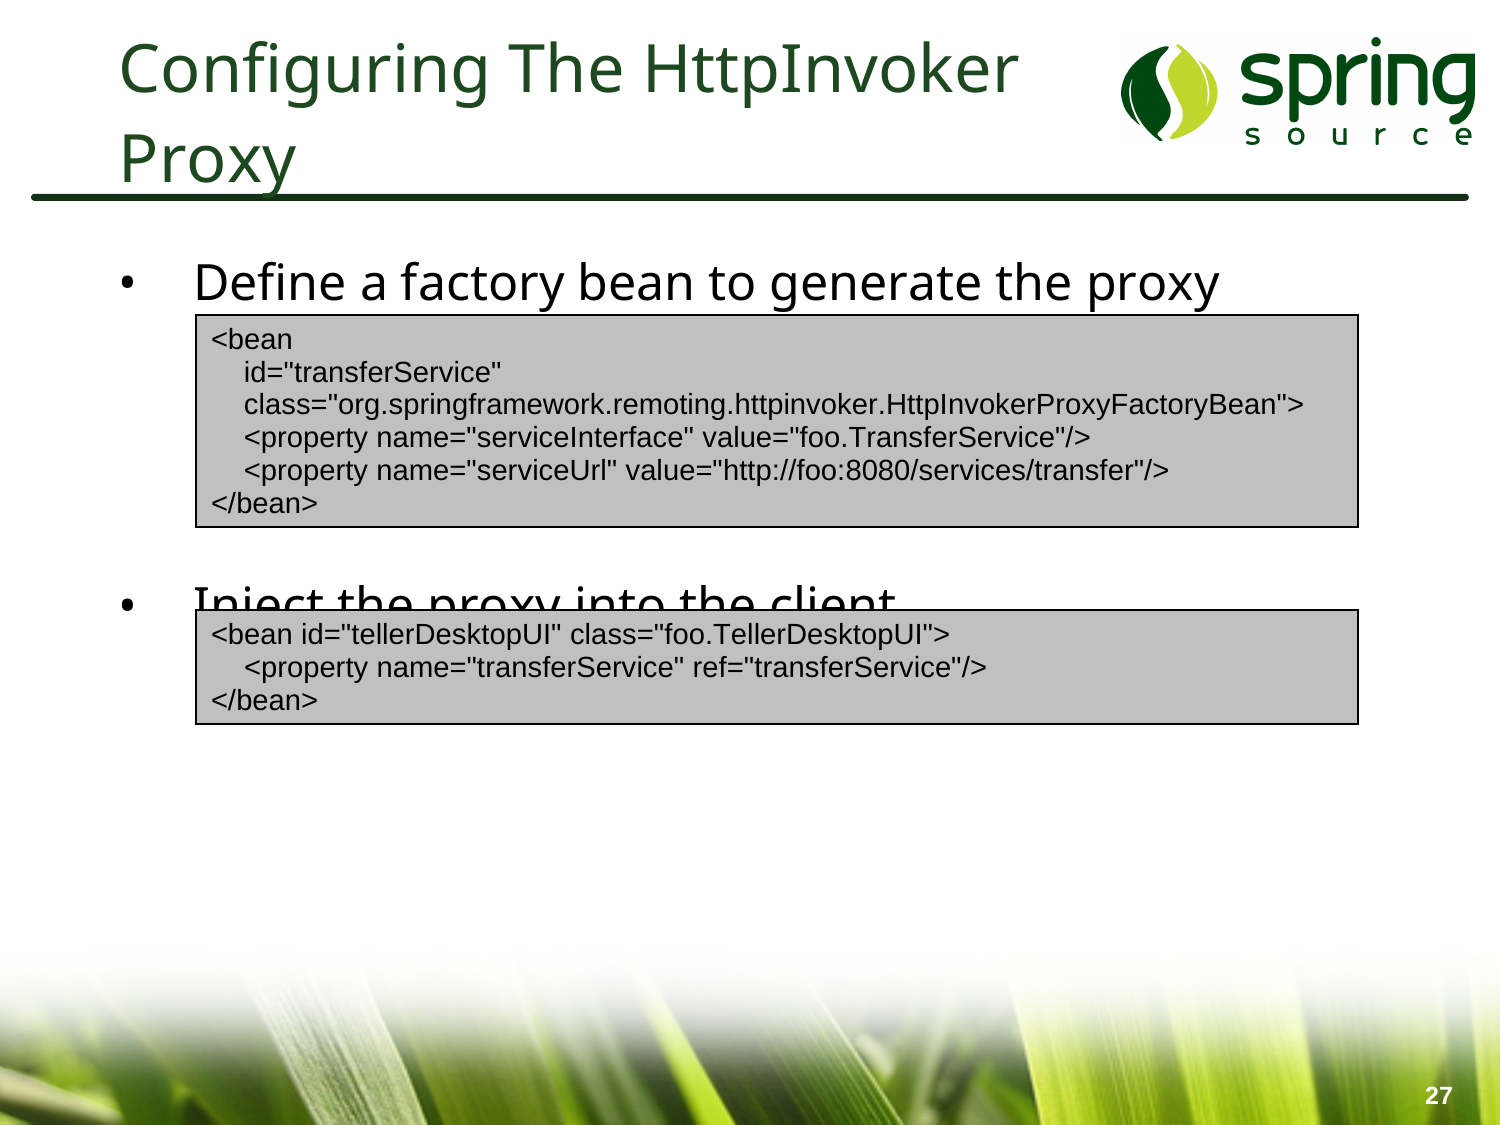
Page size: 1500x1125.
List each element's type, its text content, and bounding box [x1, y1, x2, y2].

text_box <bean id="tellerDesktopUI" class="foo.TellerDesktopUI"> <property name="transferService" ref="transferService"/> </bean> [196, 610, 1359, 725]
title Configuring The HttpInvoker Proxy [103, 13, 1136, 191]
list Define a factory bean to generate the proxy Inject the proxy into the client [103, 239, 1394, 903]
picture [1136, 37, 1475, 145]
picture [0, 944, 1500, 1125]
text_box <bean id="transferService" class="org.springframework.remoting.httpinvoker.HttpInvokerProxyFactoryBean"> <property name="serviceInterface" value="foo.TransferService"/> <property name="serviceUrl" value="http://foo:8080/services/transfer"/> </bean> [196, 315, 1359, 528]
